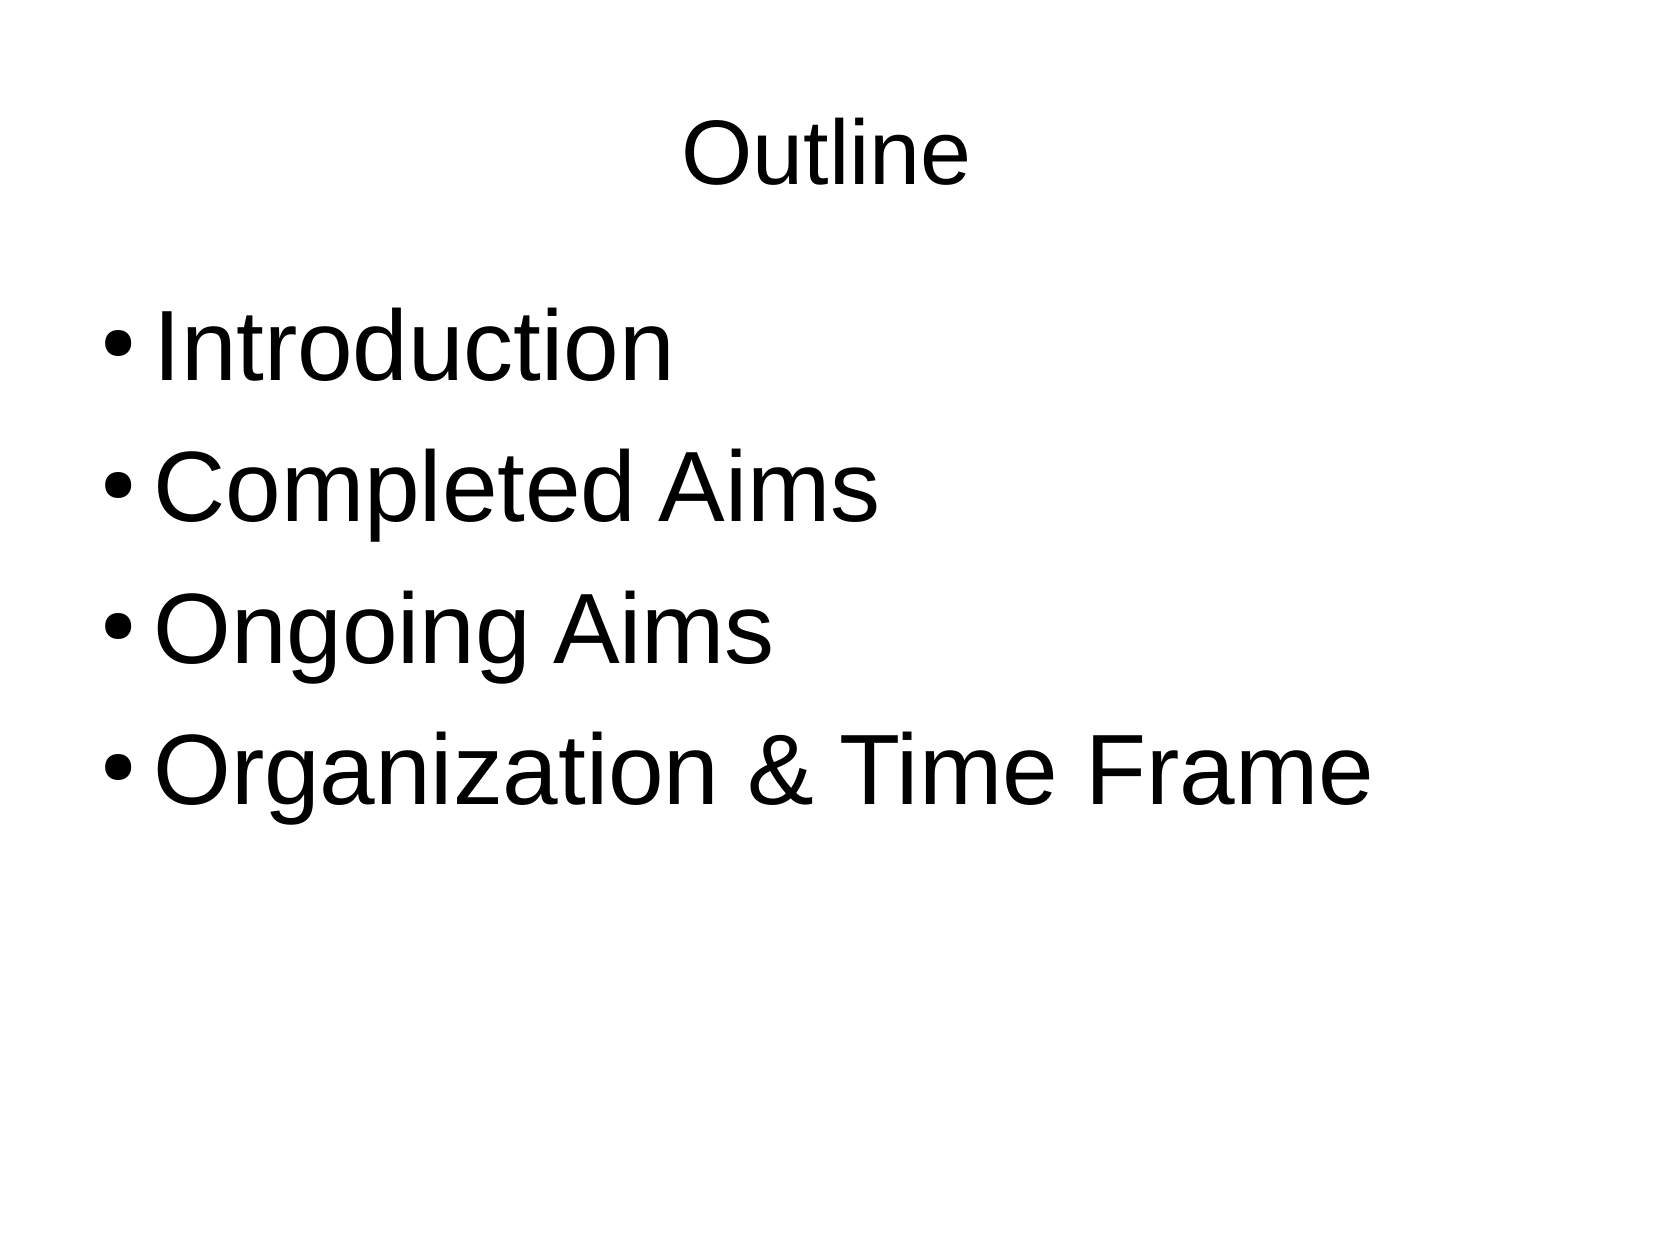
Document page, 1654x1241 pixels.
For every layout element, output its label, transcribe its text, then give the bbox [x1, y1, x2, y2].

list Introduction Completed Aims Ongoing Aims Organization & Time Frame [82, 290, 1571, 1109]
title Outline [82, 49, 1571, 257]
